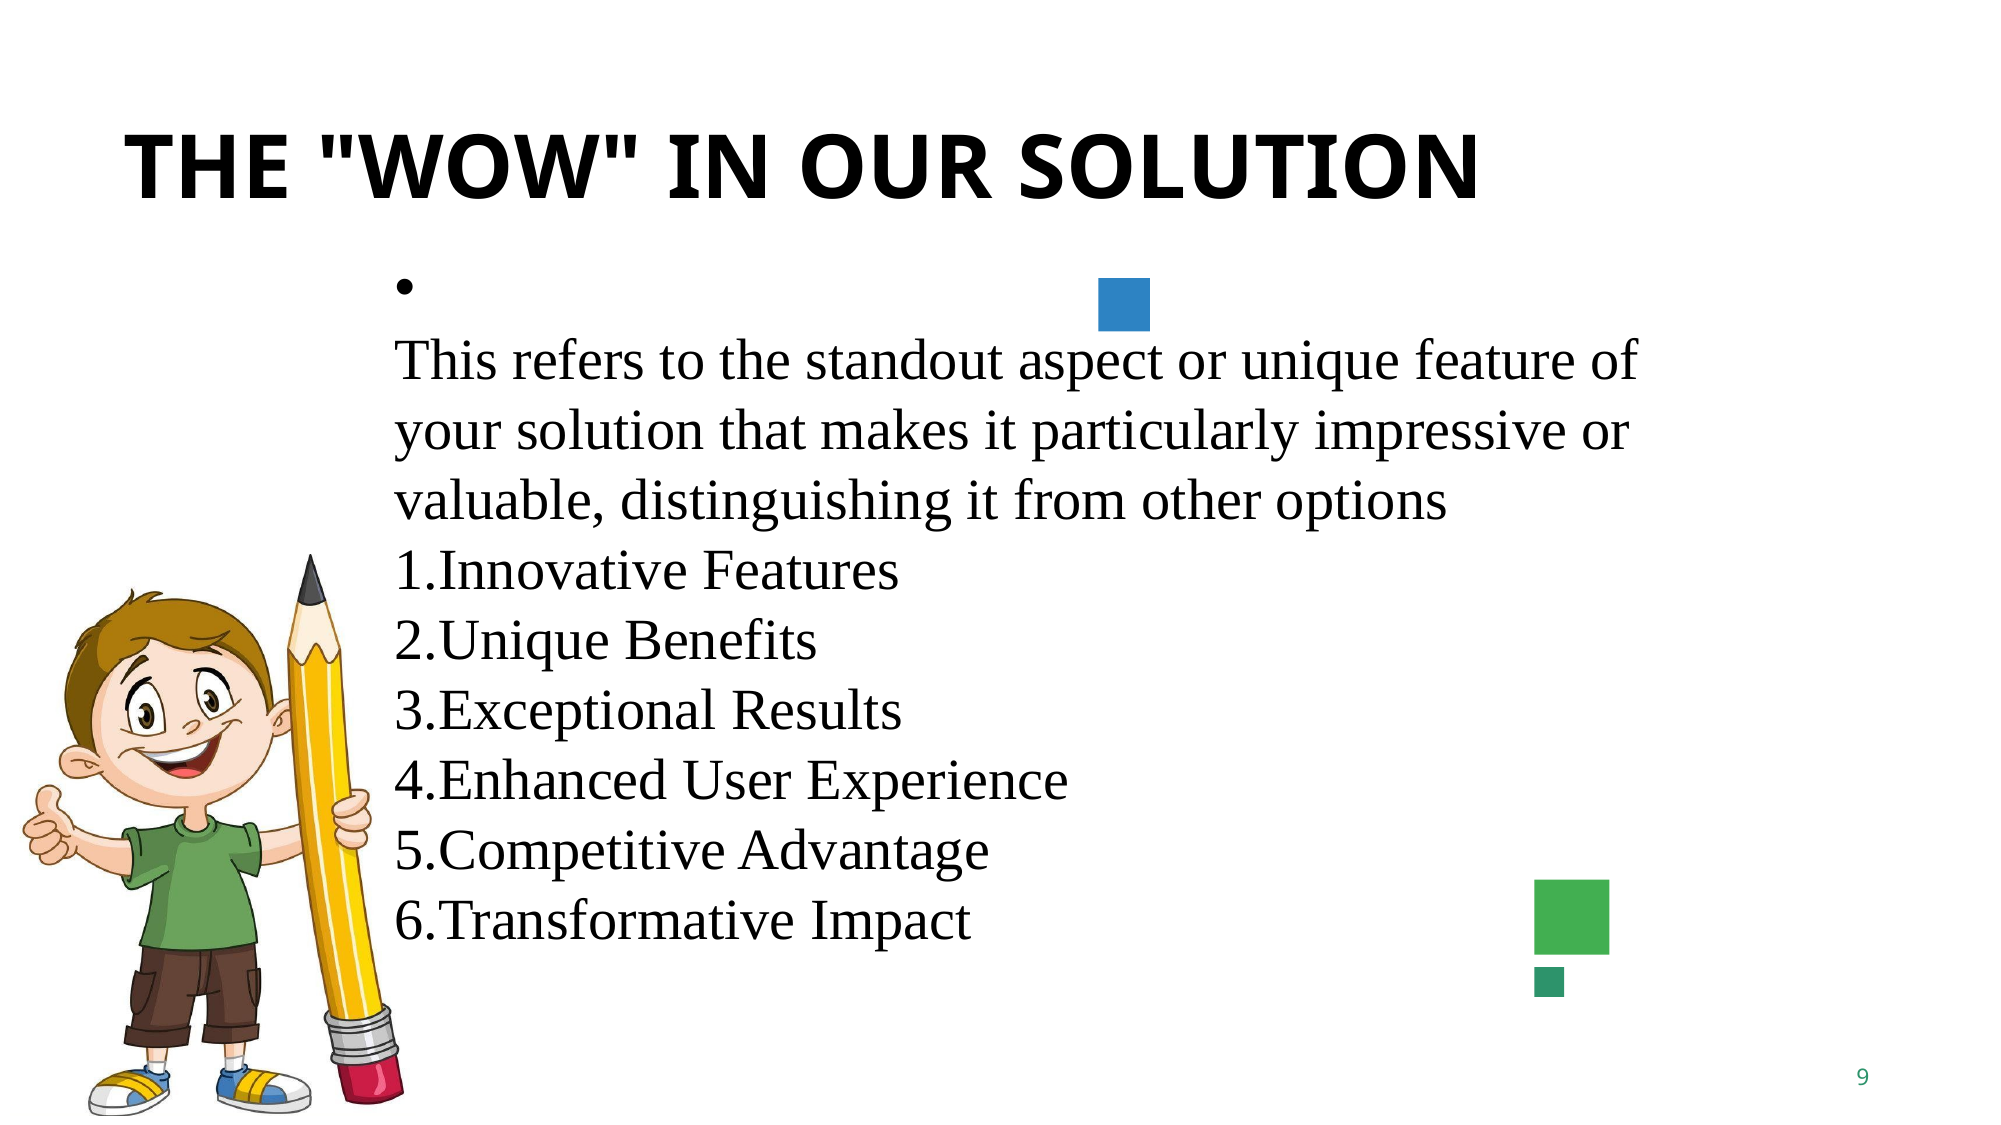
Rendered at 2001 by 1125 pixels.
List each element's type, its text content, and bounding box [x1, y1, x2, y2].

title THE "WOW" IN OUR SOLUTION [121, 107, 1513, 218]
picture [10, 554, 379, 1116]
text_box 9 [1849, 1061, 1888, 1094]
text_box This refers to the standout aspect or unique feature of your solution that makes it particularly impressive or valuable, distinguishing it from other options 1.Innovative Features 2.Unique Benefits 3.Exceptional Results 4.Enhanced User Experience 5.Competitive Advantage 6.Transformative Impact [379, 243, 1780, 1125]
